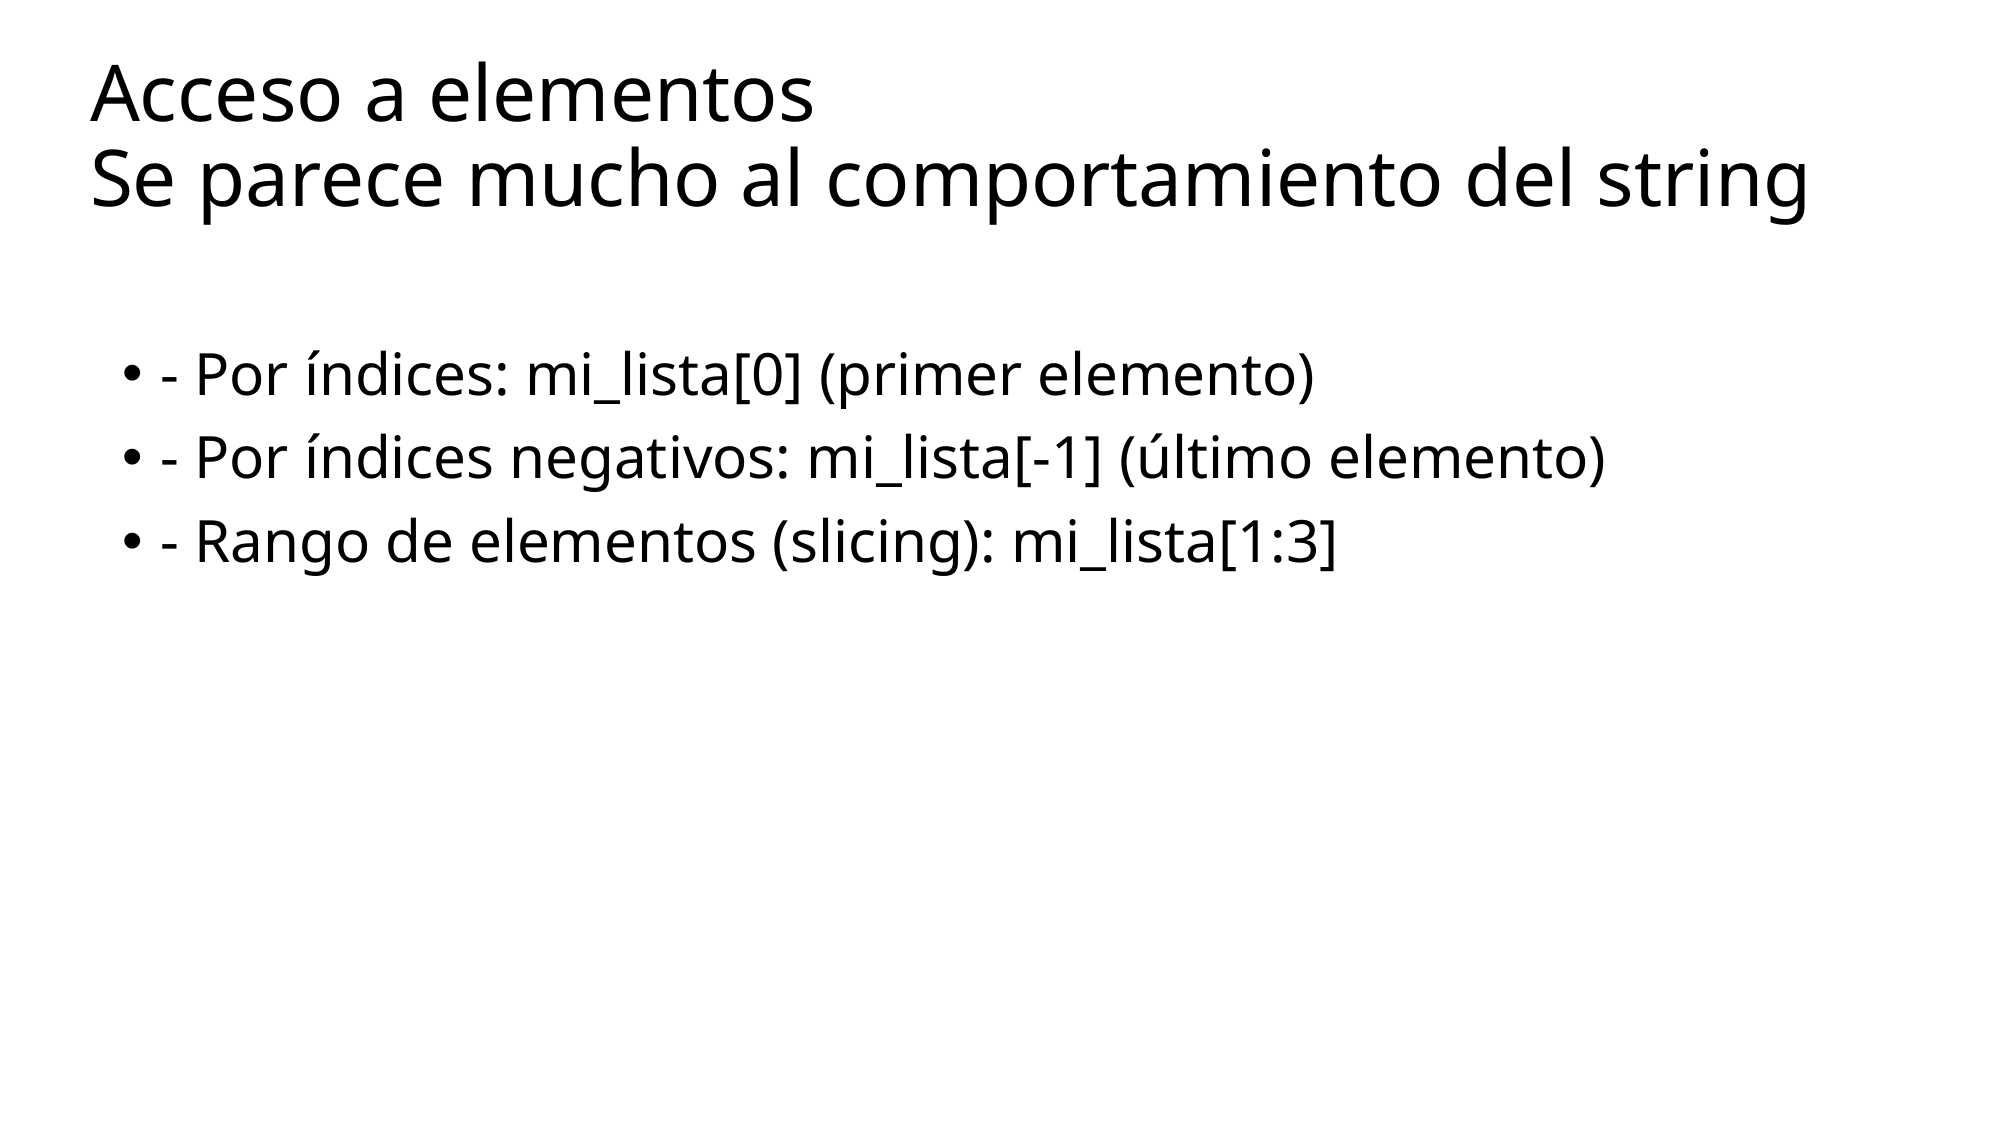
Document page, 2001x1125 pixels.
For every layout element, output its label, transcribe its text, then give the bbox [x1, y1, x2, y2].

list - Por índices: mi_lista[0] (primer elemento) - Por índices negativos: mi_lista[-1] (último elemento) - Rango de elementos (slicing): mi_lista[1:3] [107, 337, 1824, 1080]
title Acceso a elementos Se parece mucho al comportamiento del string [75, 45, 1893, 233]
